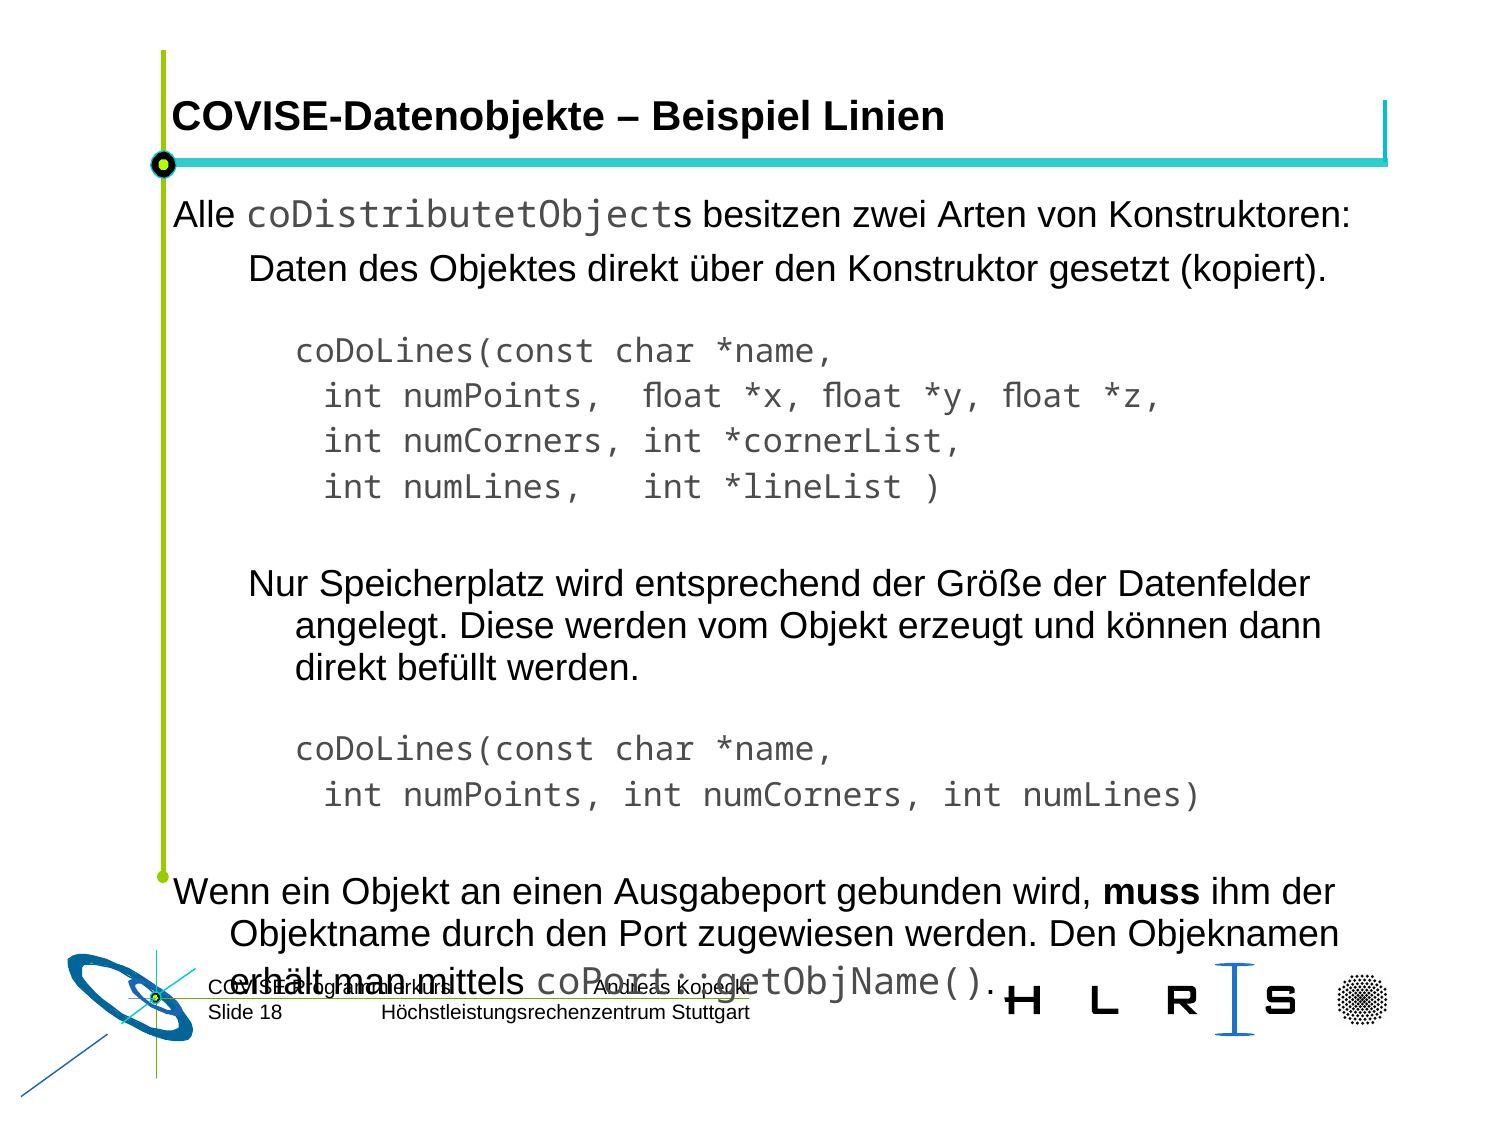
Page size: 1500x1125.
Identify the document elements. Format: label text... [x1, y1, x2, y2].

list Alle coDistributetObjects besitzen zwei Arten von Konstruktoren: Daten des Objektes direkt über den Konstruktor gesetzt (kopiert). coDoLines(const char *name, int numPoints, ﬂoat *x, ﬂoat *y, ﬂoat *z, int numCorners, int *cornerList, int numLines, int *lineList ) Nur Speicherplatz wird entsprechend der Größe der Datenfelder angelegt. Diese werden vom Objekt erzeugt und können dann direkt befüllt werden. coDoLines(const char *name, int numPoints, int numCorners, int numLines) Wenn ein Objekt an einen Ausgabeport gebunden wird, muss ihm der Objektname durch den Port zugewiesen werden. Den Objeknamen erhält man mittels coPort::getObjName(). [173, 187, 1388, 981]
title COVISE-Datenobjekte – Beispiel Linien [171, 83, 1386, 149]
